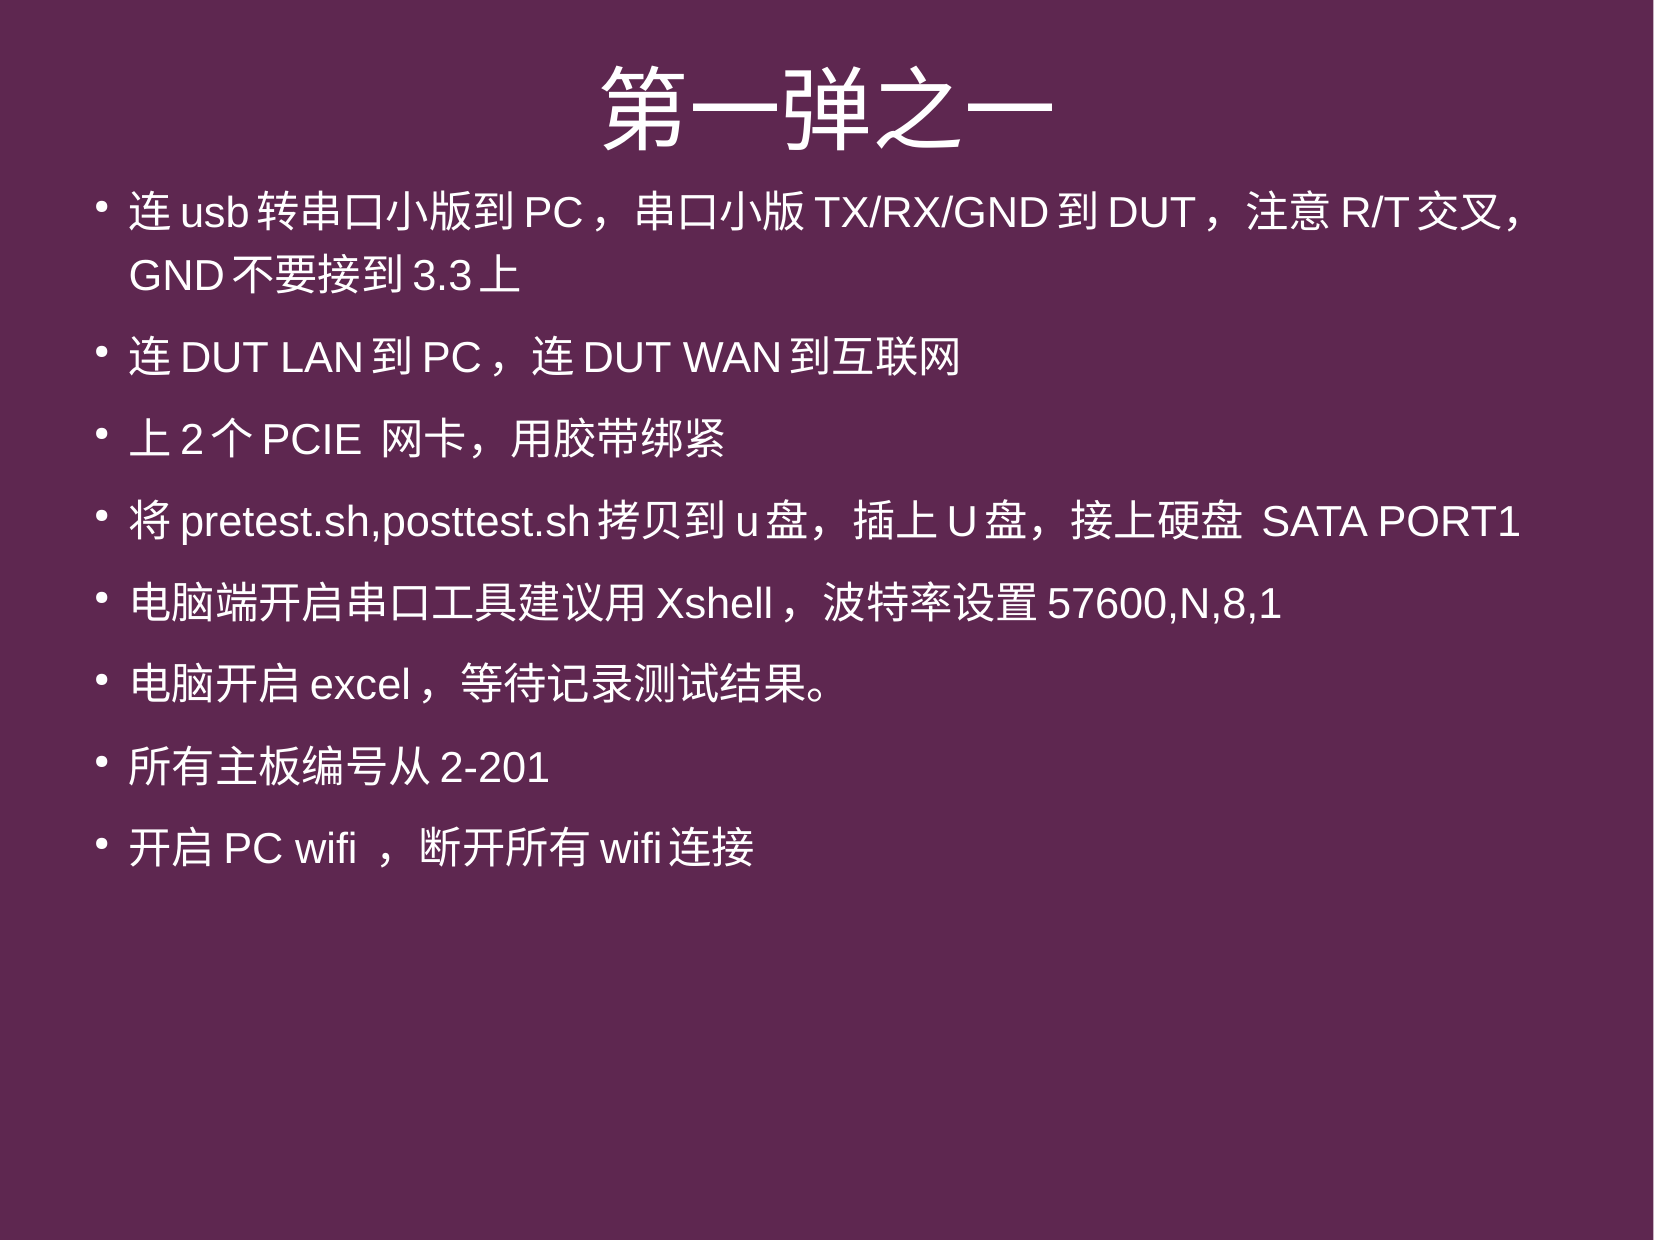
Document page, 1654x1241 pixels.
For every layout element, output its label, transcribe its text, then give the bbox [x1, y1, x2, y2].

title 第一弹之一 [82, 0, 1571, 177]
list 连usb转串口小版到PC，串口小版TX/RX/GND到DUT，注意R/T交叉，GND不要接到3.3上 连DUT LAN到PC，连DUT WAN到互联网 上2个PCIE 网卡，用胶带绑紧 将pretest.sh,posttest.sh拷贝到u盘，插上U盘，接上硬盘 SATA PORT1 电脑端开启串口工具建议用Xshell，波特率设置57600,N,8,1 电脑开启excel，等待记录测试结果。 所有主板编号从2-201 开启PC wifi ，断开所有wifi连接 [82, 177, 1571, 897]
